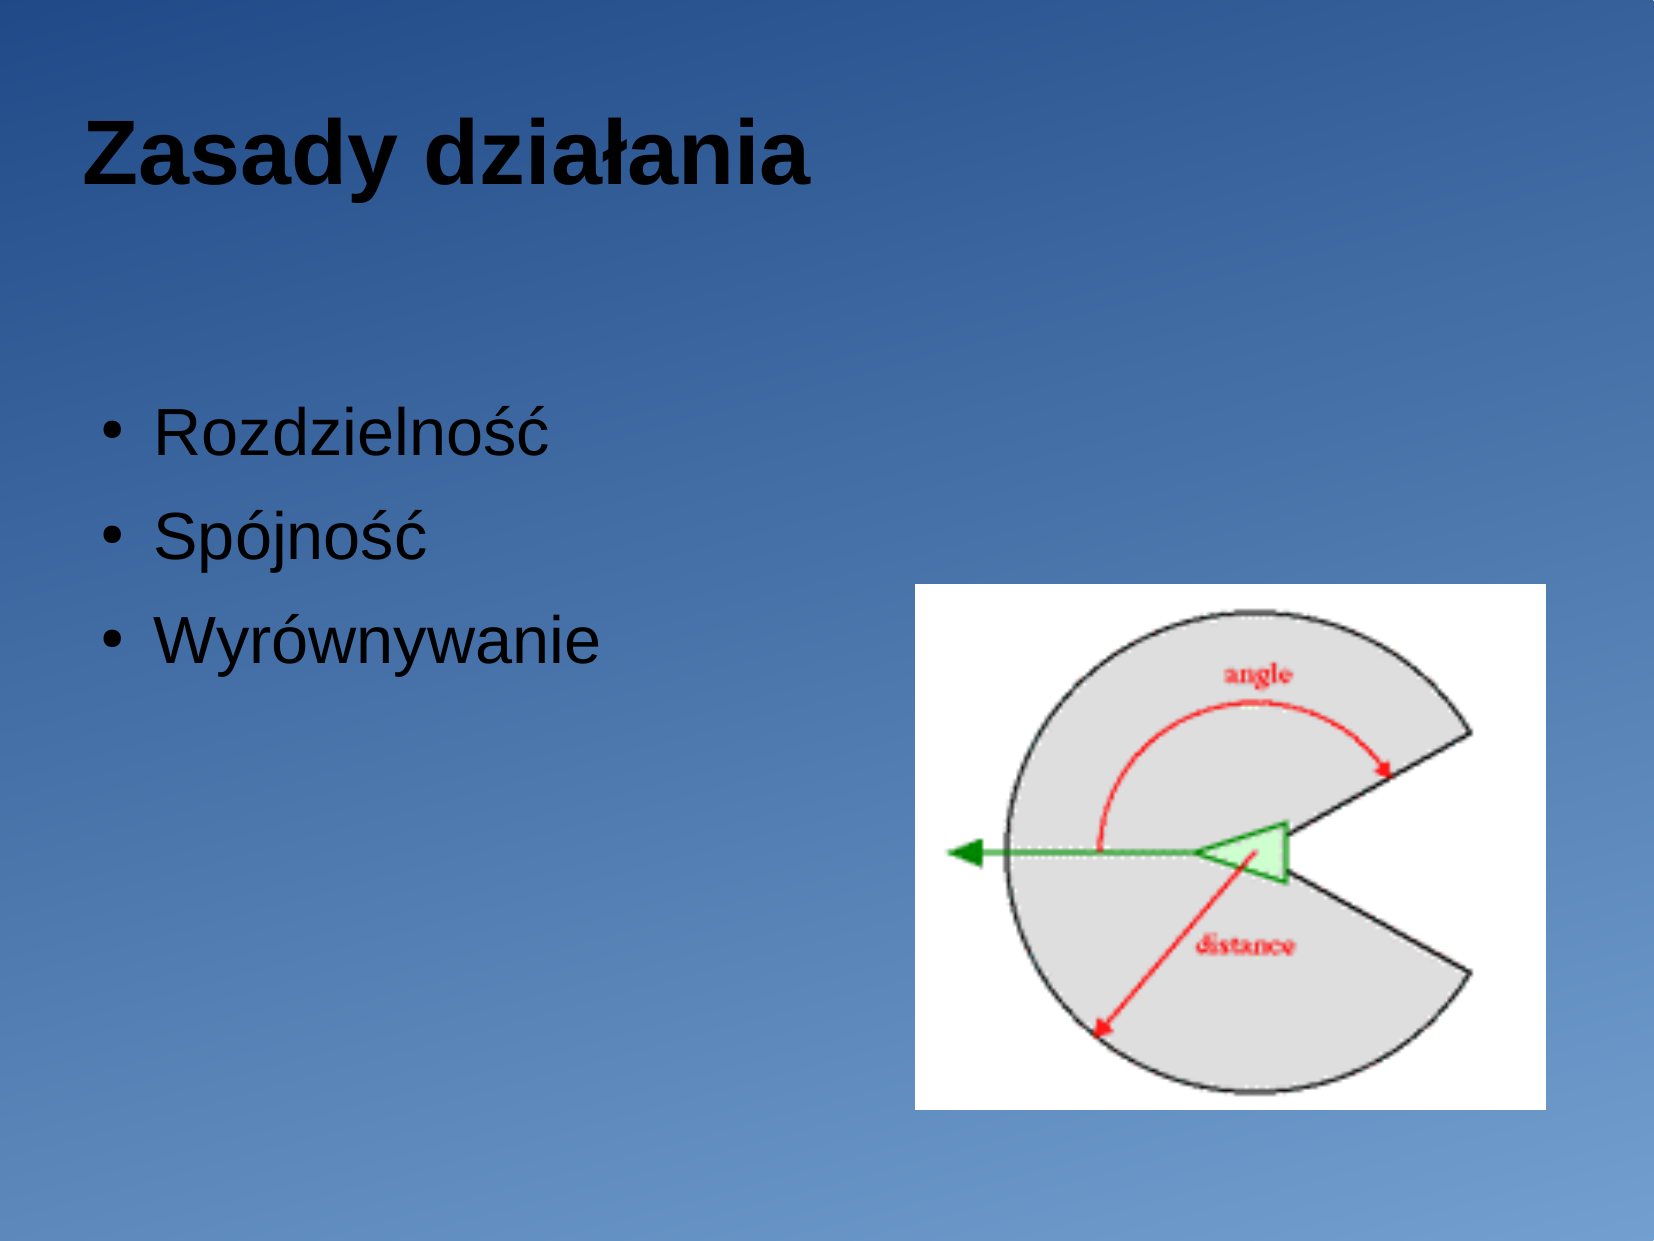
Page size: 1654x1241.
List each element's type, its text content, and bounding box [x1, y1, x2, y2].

picture [915, 584, 1546, 1111]
list Rozdzielność Spójność Wyrównywanie [82, 290, 1571, 1010]
title Zasady działania [82, 49, 1571, 257]
